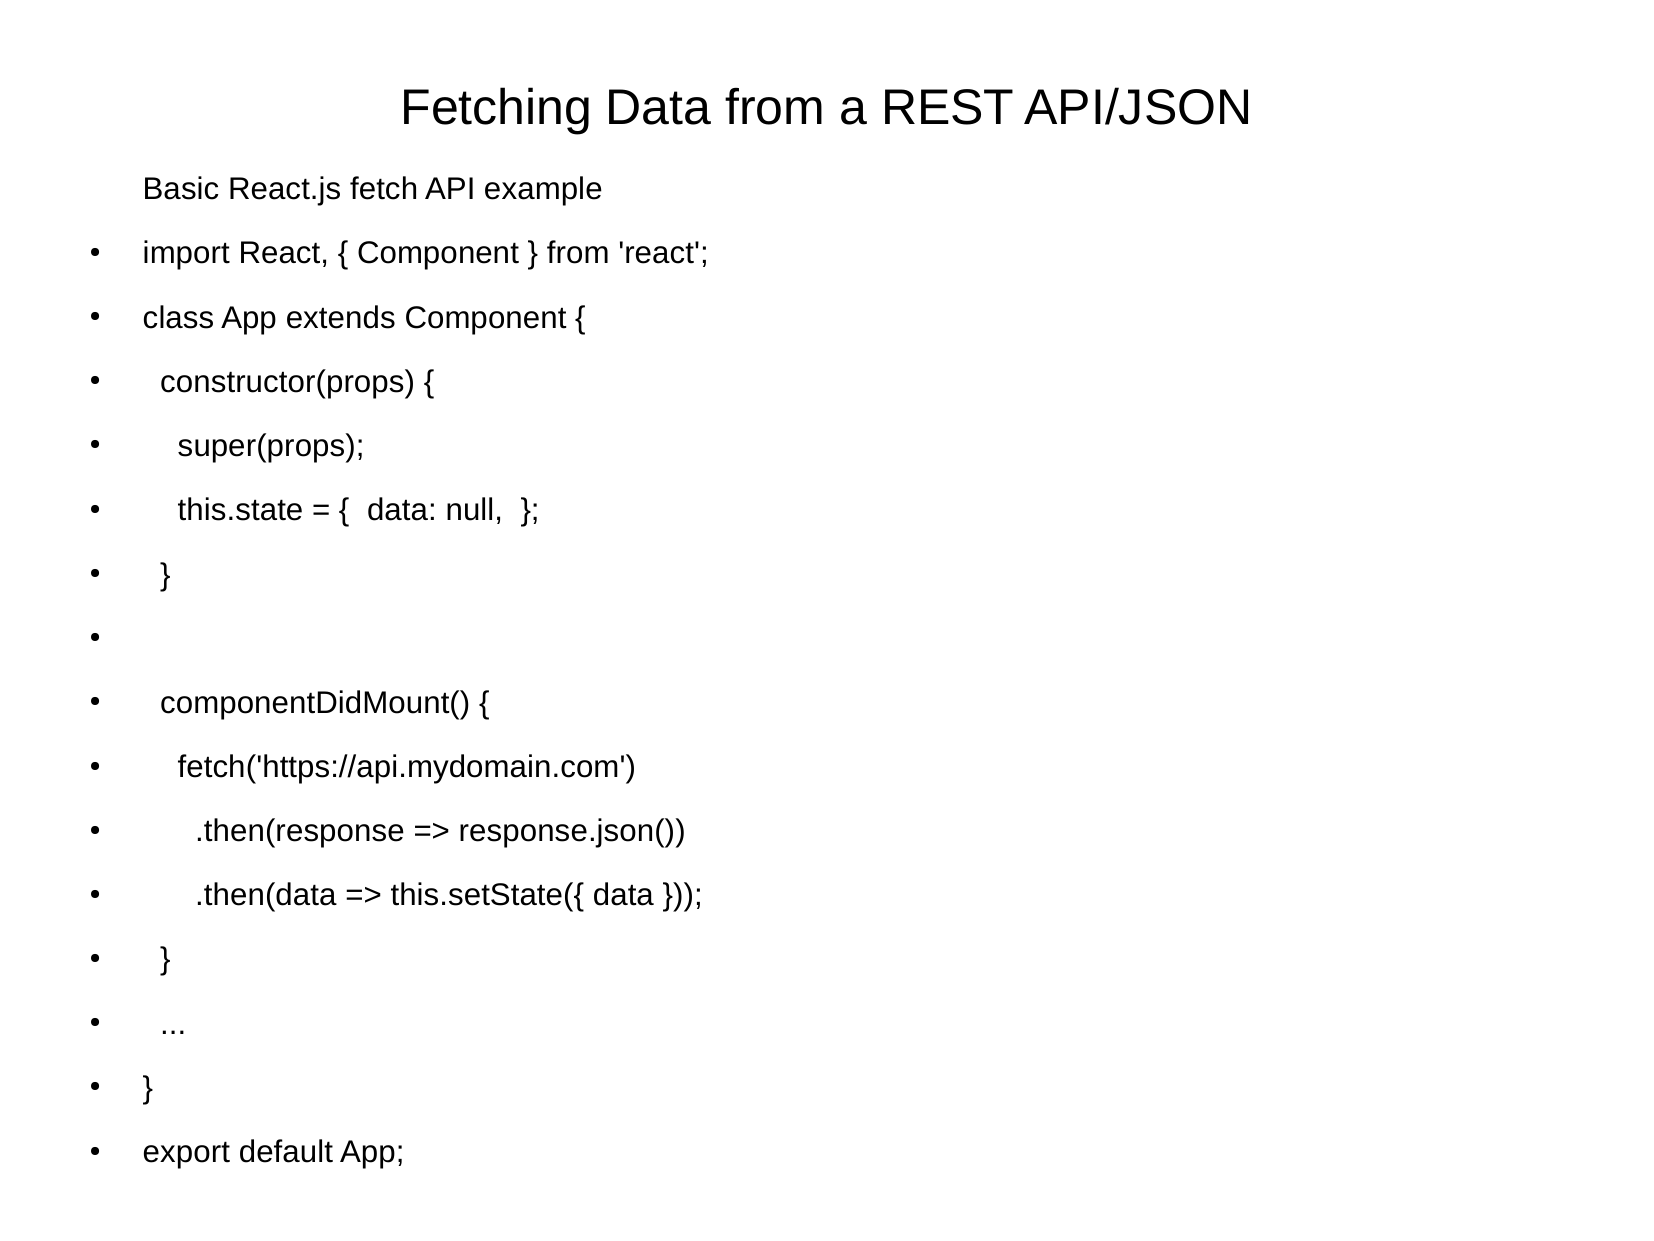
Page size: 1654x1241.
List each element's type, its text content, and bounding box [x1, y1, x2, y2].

title Fetching Data from a REST API/JSON [82, 49, 1571, 166]
list Basic React.js fetch API example import React, { Component } from 'react'; class App extends Component { constructor(props) { super(props); this.state = { data: null, }; } componentDidMount() { fetch('https://api.mydomain.com') .then(response => response.json()) .then(data => this.setState({ data })); } ... } export default App; [71, 171, 1561, 1201]
